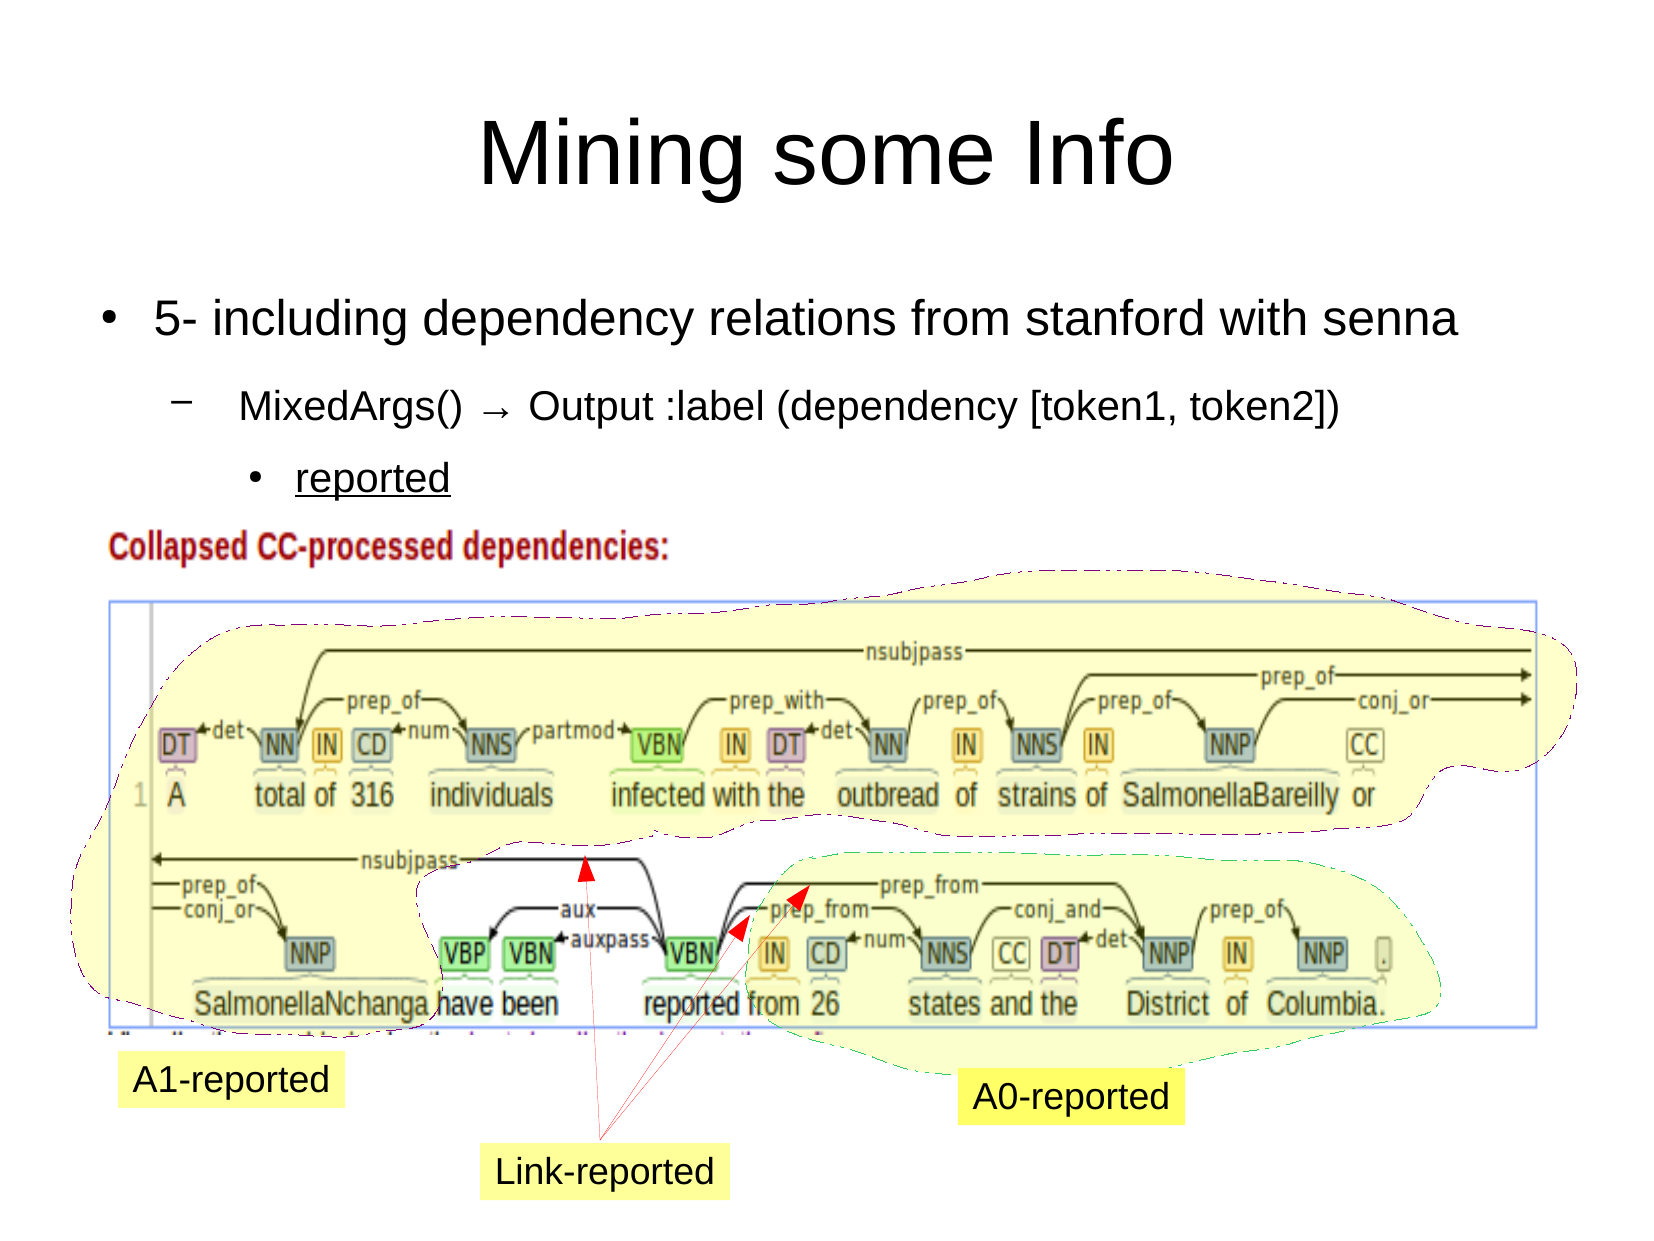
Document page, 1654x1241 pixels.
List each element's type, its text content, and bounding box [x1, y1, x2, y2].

title Mining some Info [82, 49, 1571, 257]
picture [105, 998, 300, 1036]
picture [364, 756, 1546, 1036]
picture [687, 965, 797, 1036]
list 5- including dependency relations from stanford with senna MixedArgs() → Output :label (dependency [token1, token2]) reported [82, 290, 1538, 850]
picture [105, 509, 1546, 807]
text_box Link-reported [480, 1143, 730, 1201]
text_box A1-reported [117, 1051, 346, 1108]
text_box [70, 569, 1577, 1038]
text_box A0-reported [957, 1068, 1186, 1126]
text_box [745, 852, 1442, 1075]
